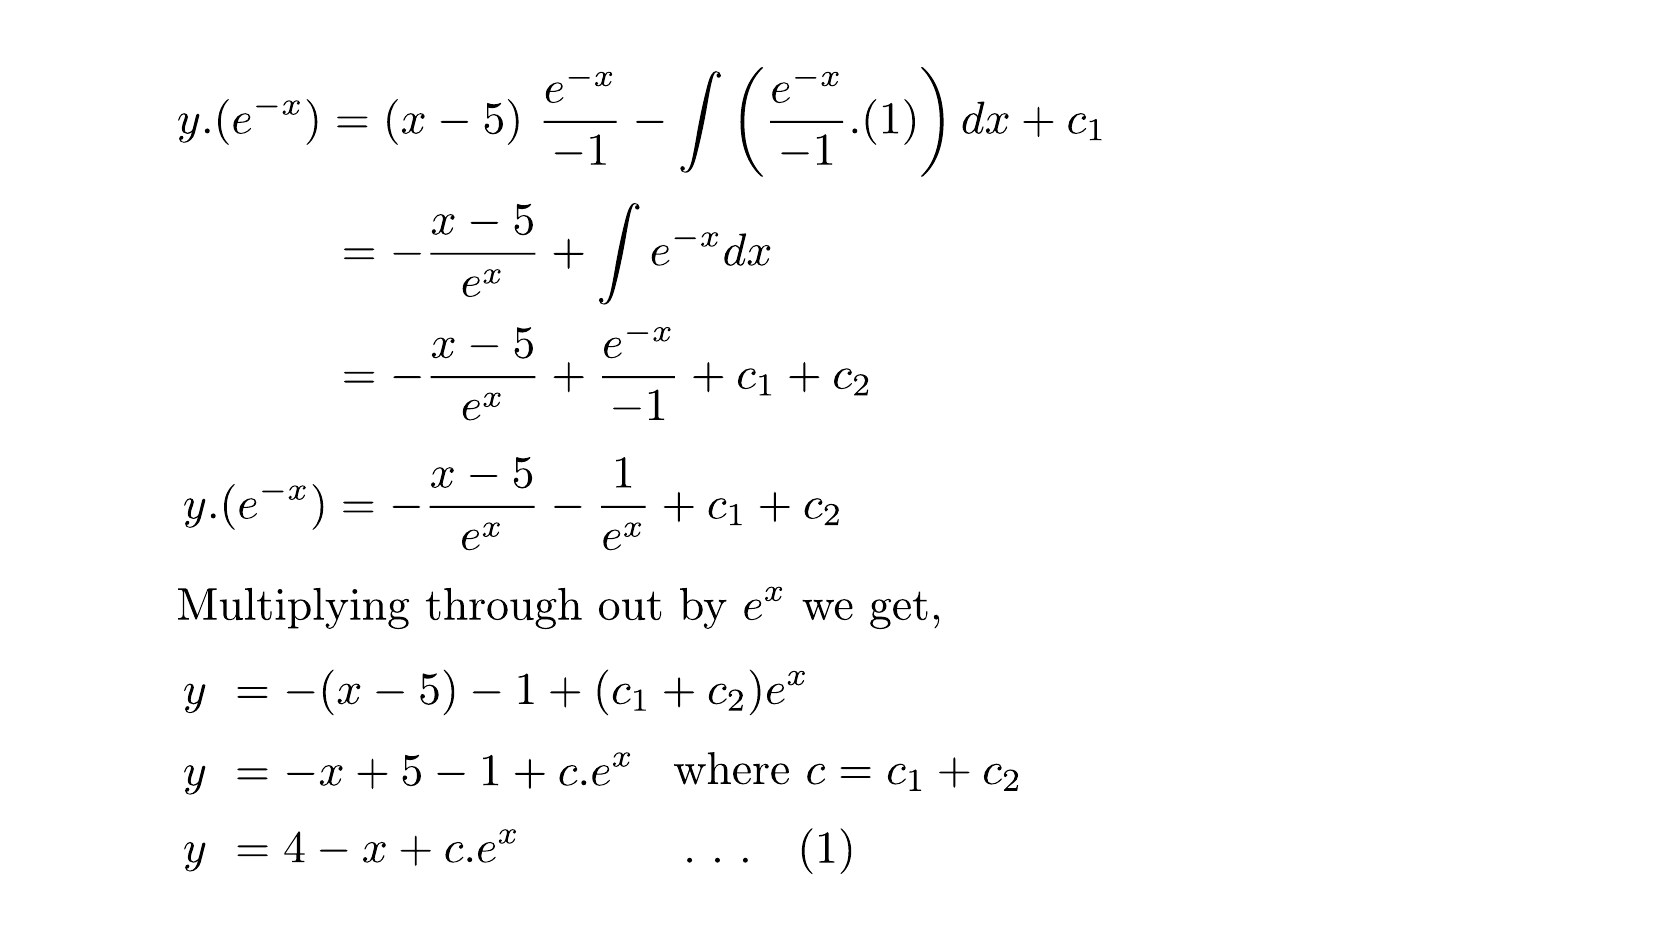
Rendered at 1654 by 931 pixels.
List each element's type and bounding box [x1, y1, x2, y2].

text_box [47, 29, 1607, 896]
